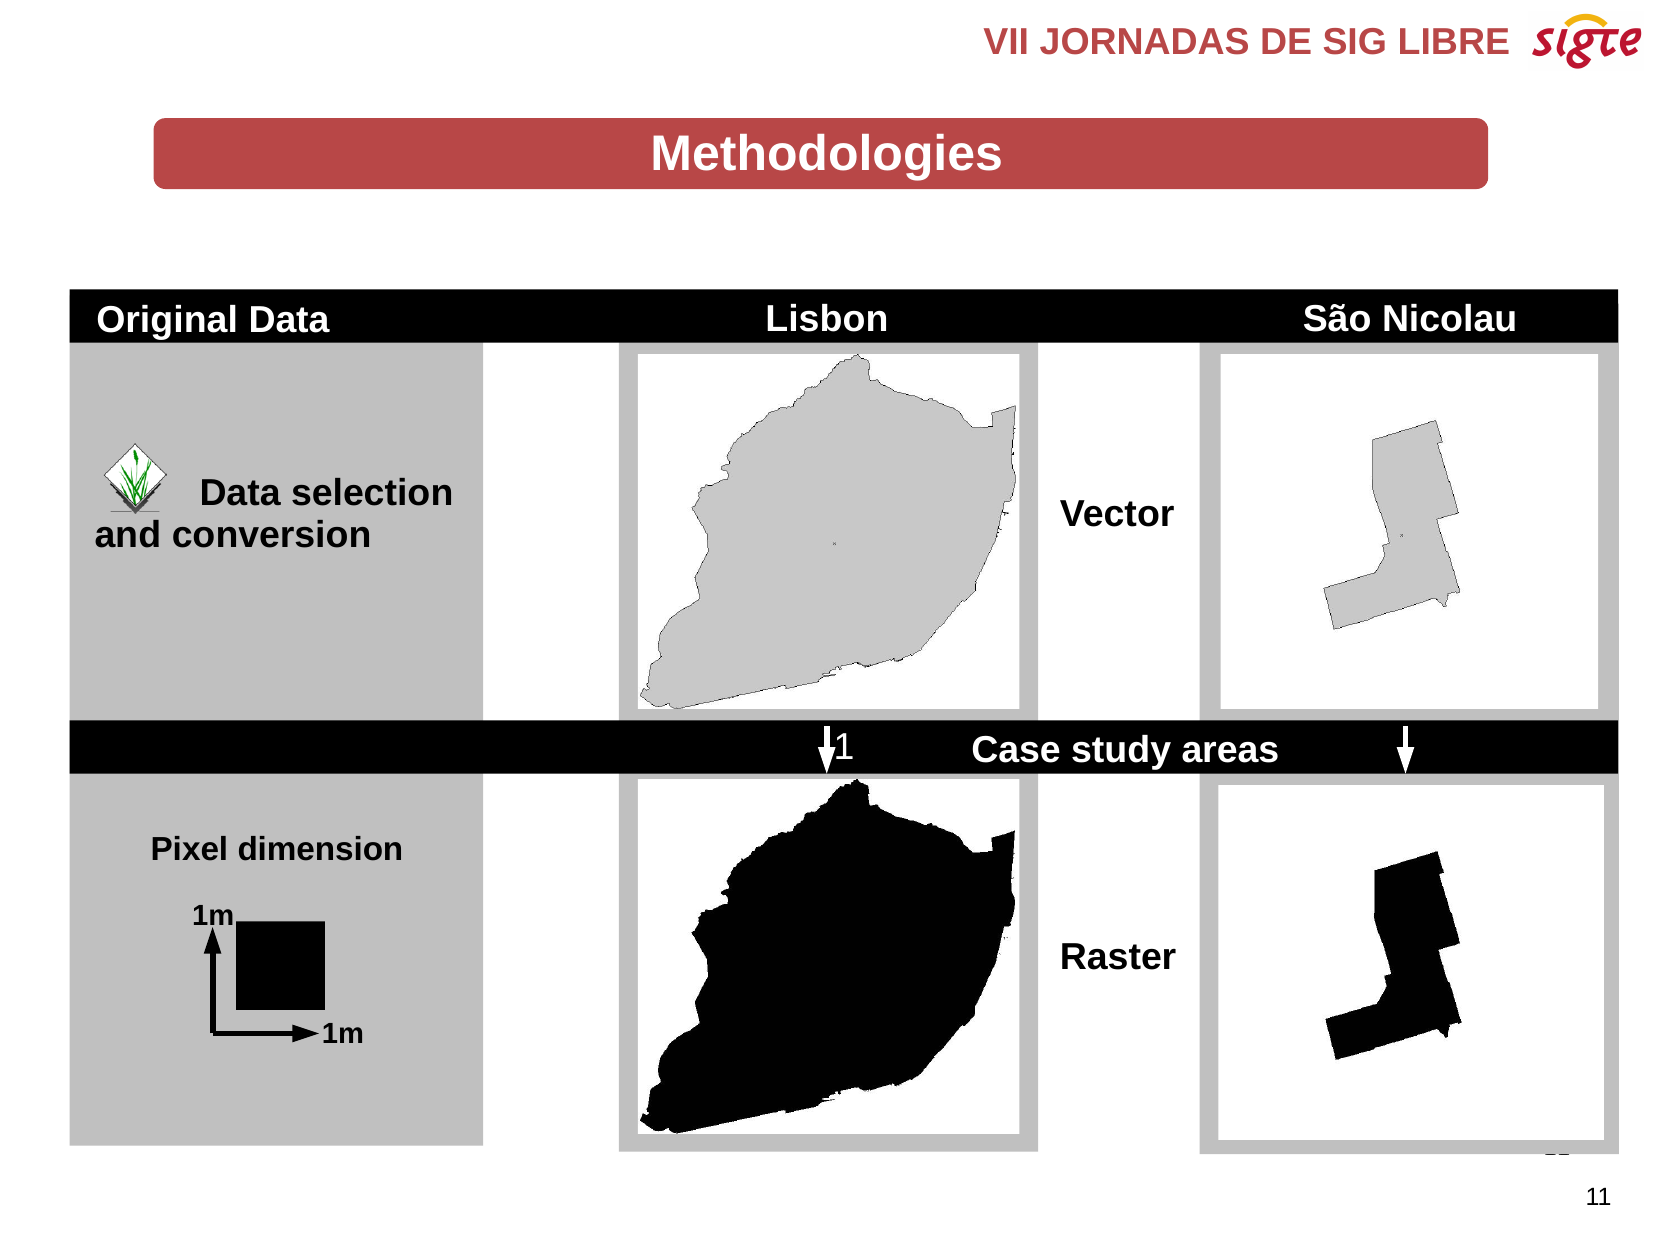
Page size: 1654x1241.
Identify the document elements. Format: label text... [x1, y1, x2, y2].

text_box Lisbon [750, 290, 904, 349]
text_box Raster [1045, 928, 1192, 987]
text_box [69, 289, 1619, 720]
text_box Vector [1045, 485, 1190, 544]
text_box Data selection and conversion [94, 471, 461, 609]
text_box Original Data [81, 291, 345, 350]
text_box 1 [69, 720, 1619, 774]
text_box 1m [307, 1009, 379, 1059]
picture [1220, 354, 1599, 709]
text_box [618, 774, 1039, 1152]
picture [637, 779, 1020, 1134]
text_box [69, 774, 484, 1146]
text_box VII JORNADAS DE SIG LIBRE [968, 12, 1524, 71]
title Methodologies [82, 49, 1571, 257]
picture [637, 354, 1020, 709]
text_box 1m [177, 891, 250, 941]
text_box Pixel dimension [135, 823, 432, 880]
picture [1528, 11, 1644, 71]
text_box [1199, 774, 1619, 1155]
picture [1218, 785, 1604, 1140]
picture [98, 442, 170, 514]
text_box 11 [1570, 1175, 1627, 1219]
text_box Case study areas [956, 721, 1294, 780]
text_box São Nicolau [1288, 290, 1533, 349]
